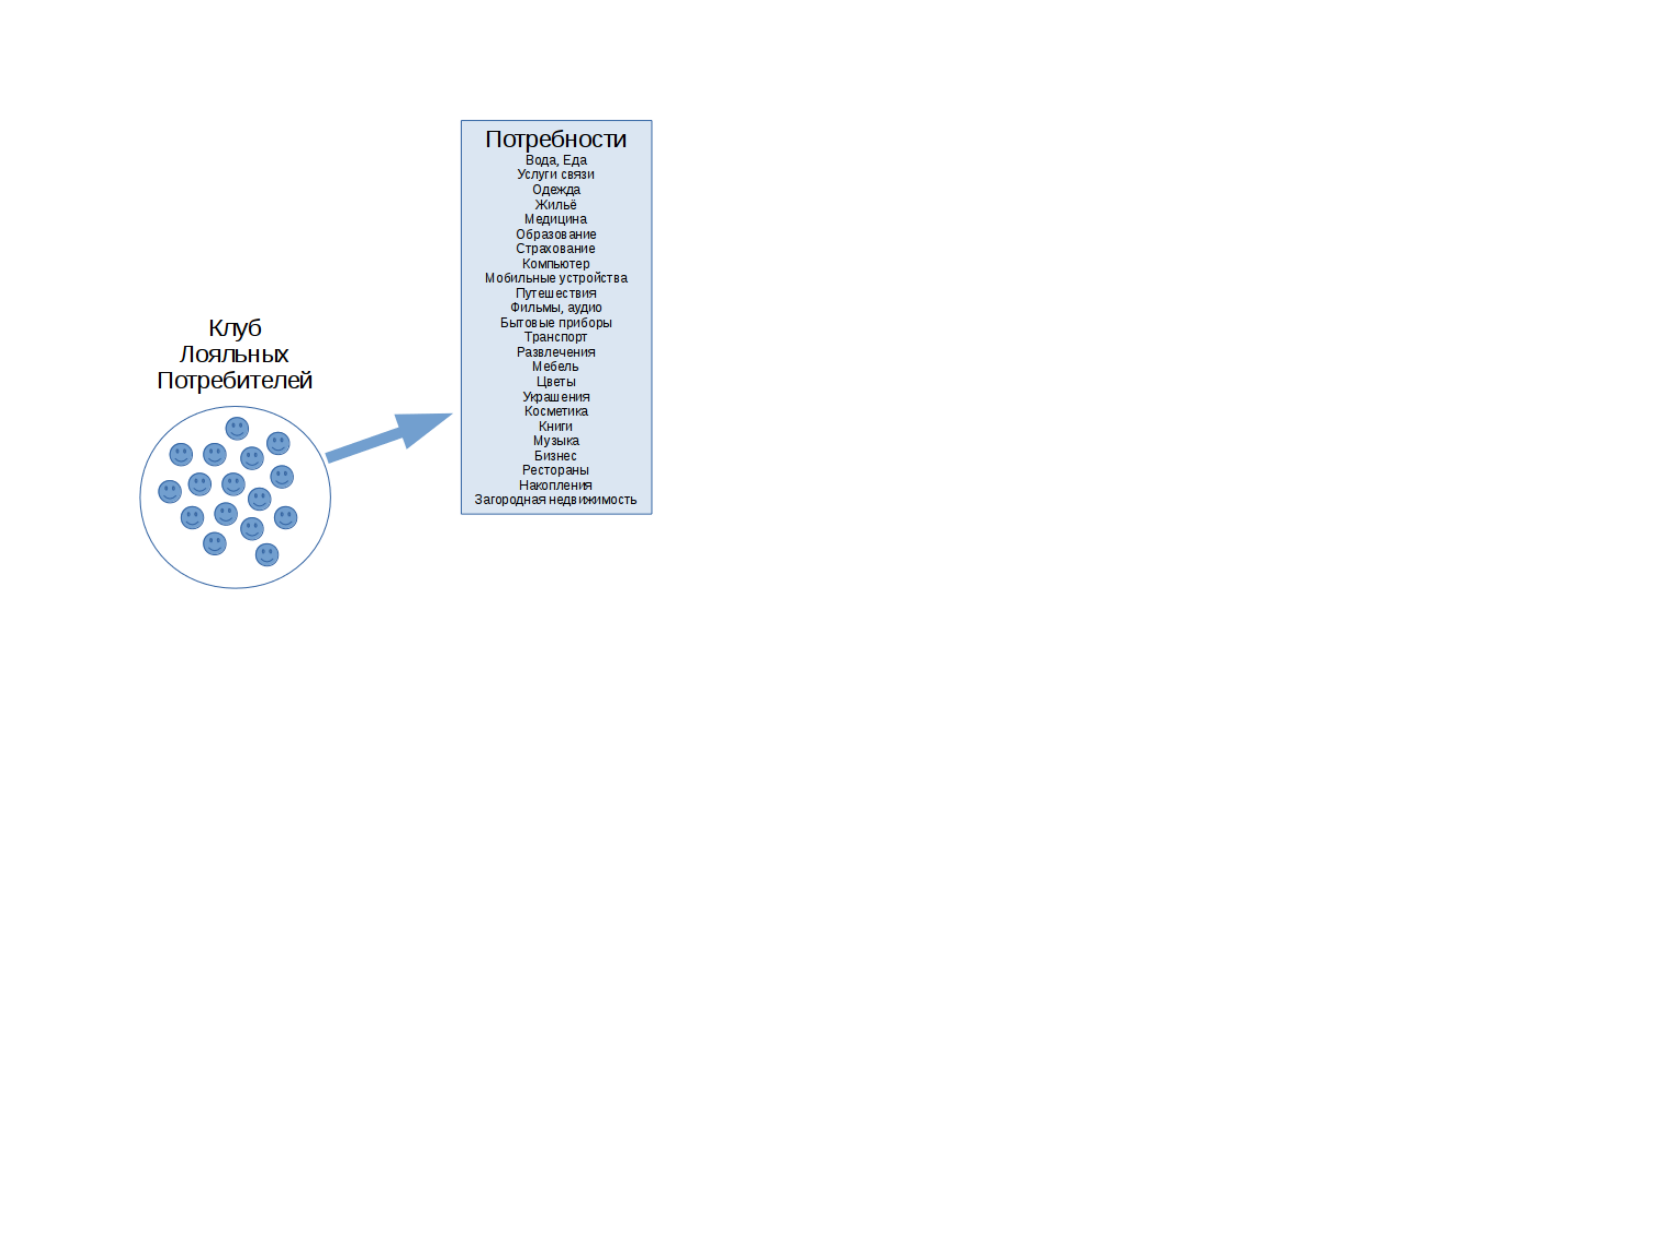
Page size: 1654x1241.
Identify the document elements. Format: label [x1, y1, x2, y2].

picture [82, 49, 1571, 1016]
